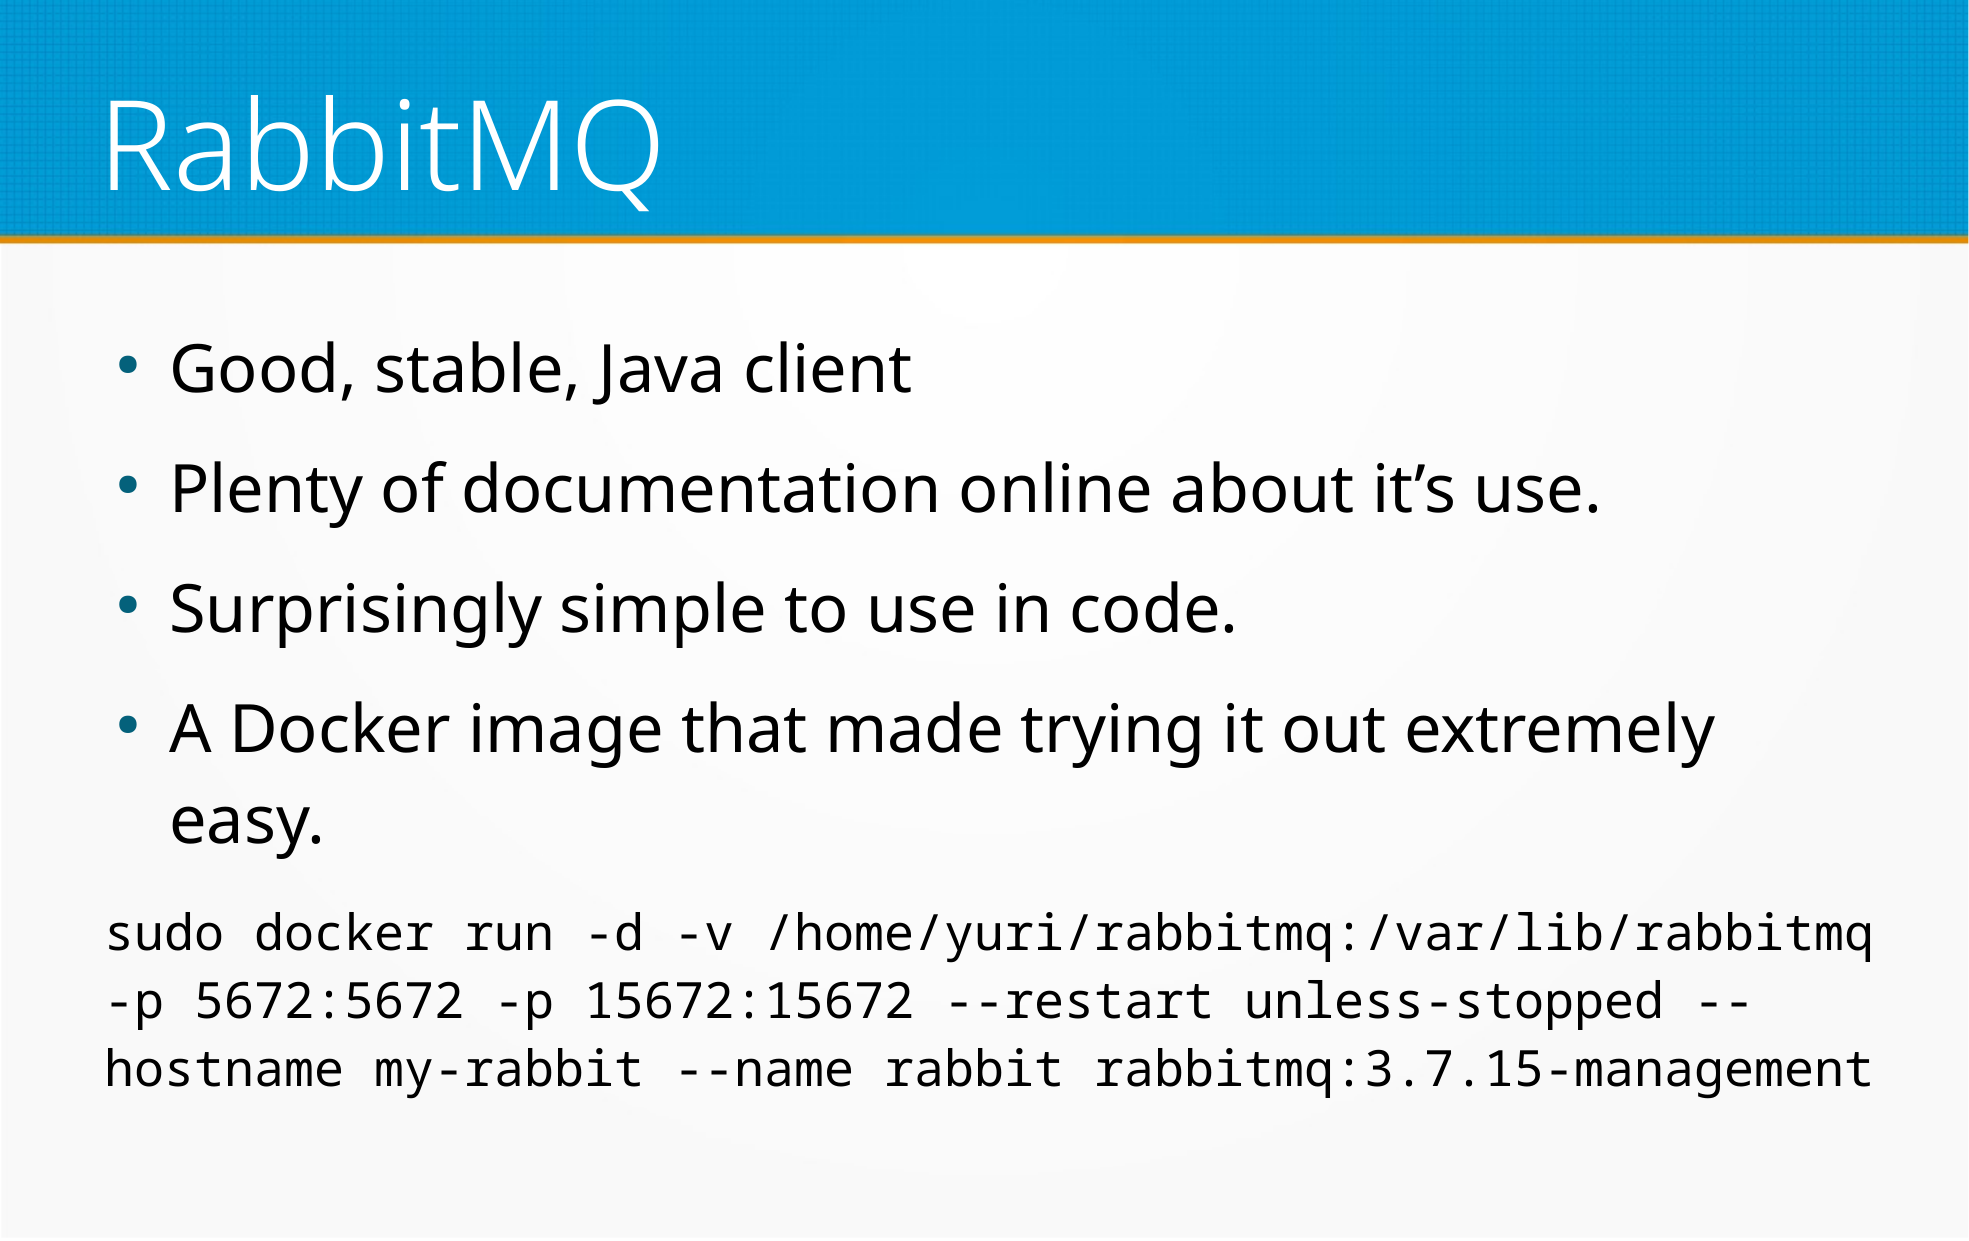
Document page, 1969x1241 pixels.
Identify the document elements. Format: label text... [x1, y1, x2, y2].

list Good, stable, Java client Plenty of documentation online about it’s use. Surprisingly simple to use in code. A Docker image that made trying it out extremely easy. [98, 320, 1861, 918]
picture [0, 233, 1969, 1241]
text_box sudo docker run -d -v /home/yuri/rabbitmq:/var/lib/rabbitmq -p 5672:5672 -p 15672:15672 --restart unless-stopped --hostname my-rabbit --name rabbit rabbitmq:3.7.15-management [98, 918, 1886, 1081]
title RabbitMQ [98, 19, 1870, 227]
